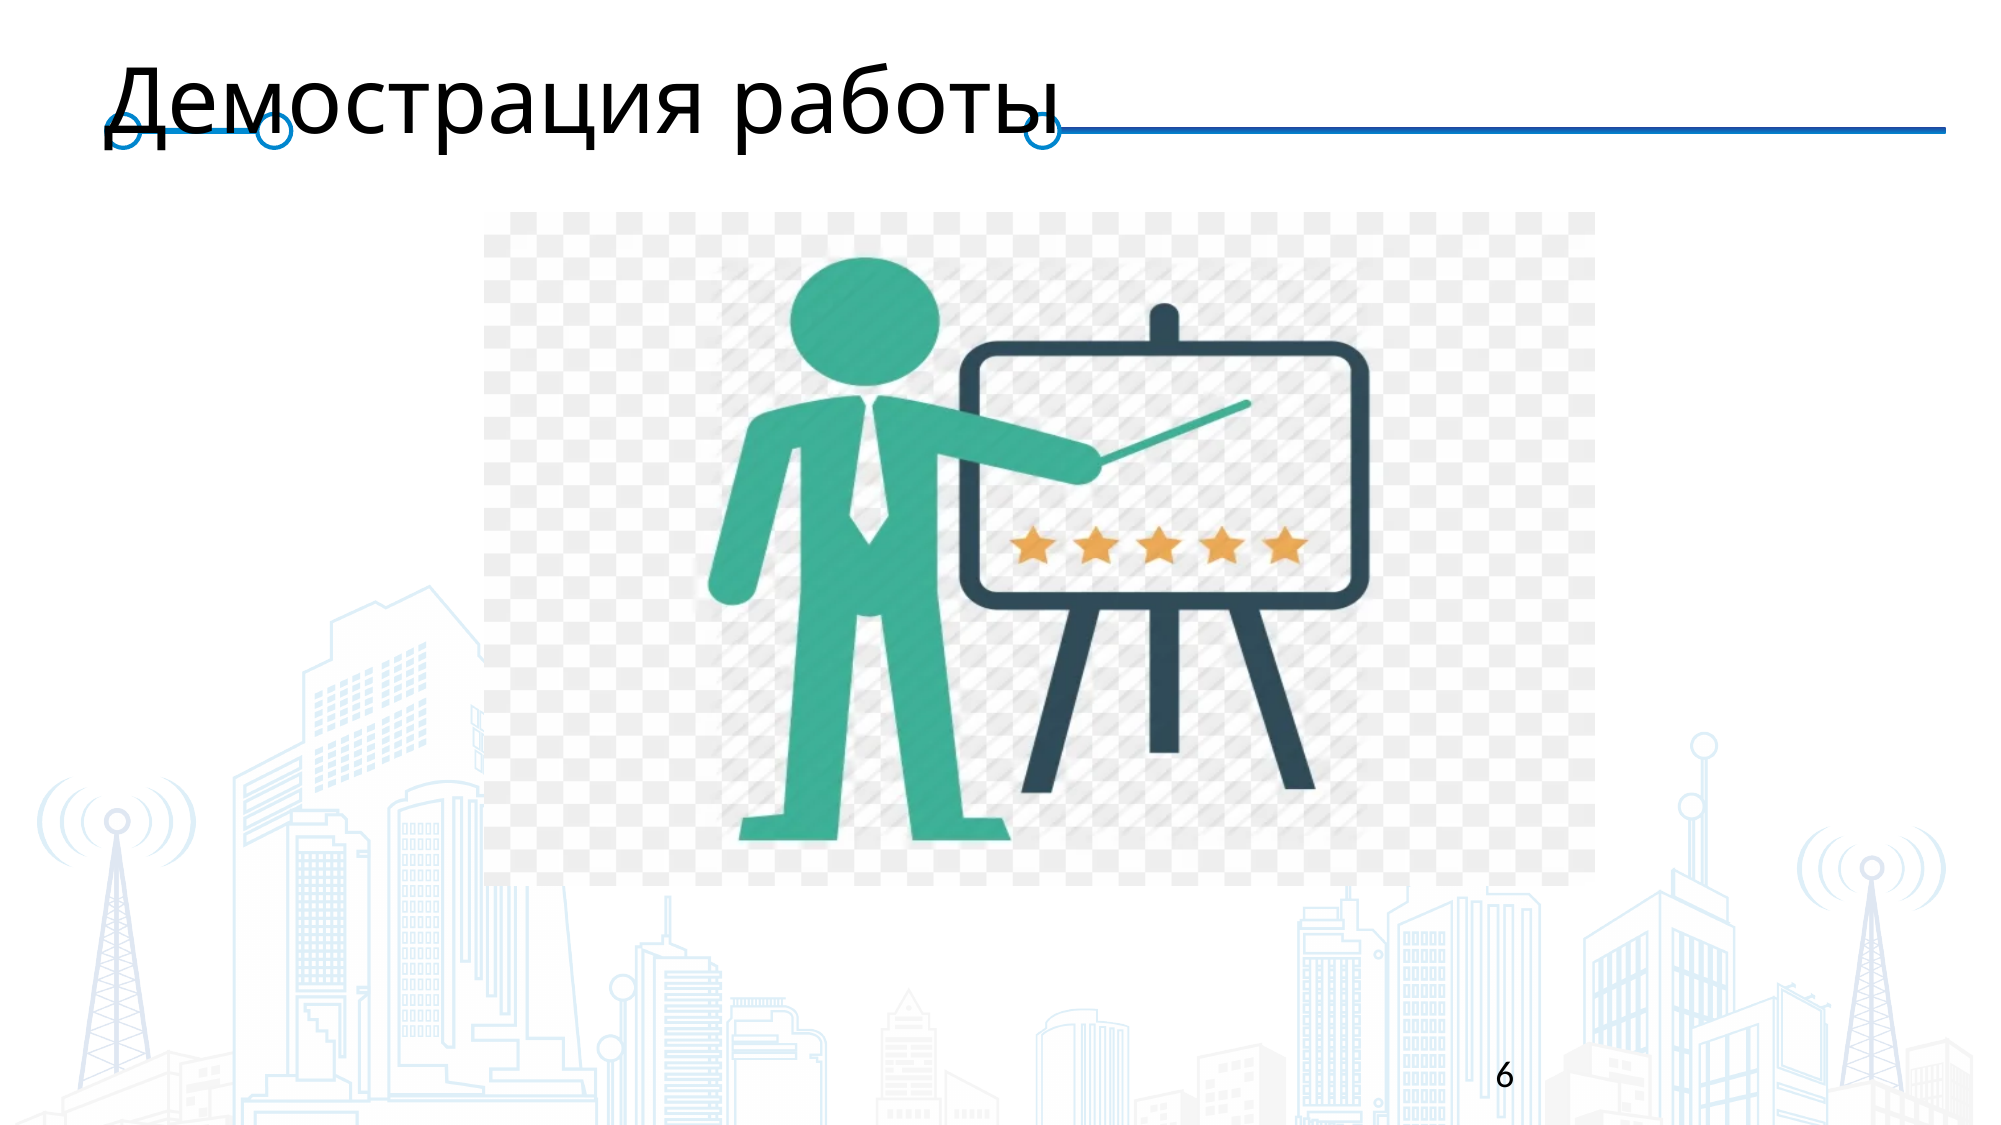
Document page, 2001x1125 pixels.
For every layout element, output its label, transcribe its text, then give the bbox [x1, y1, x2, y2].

picture [484, 212, 1595, 886]
title Демострация работы [89, 46, 1532, 113]
slide_number <номер> [1480, 1042, 1931, 1103]
